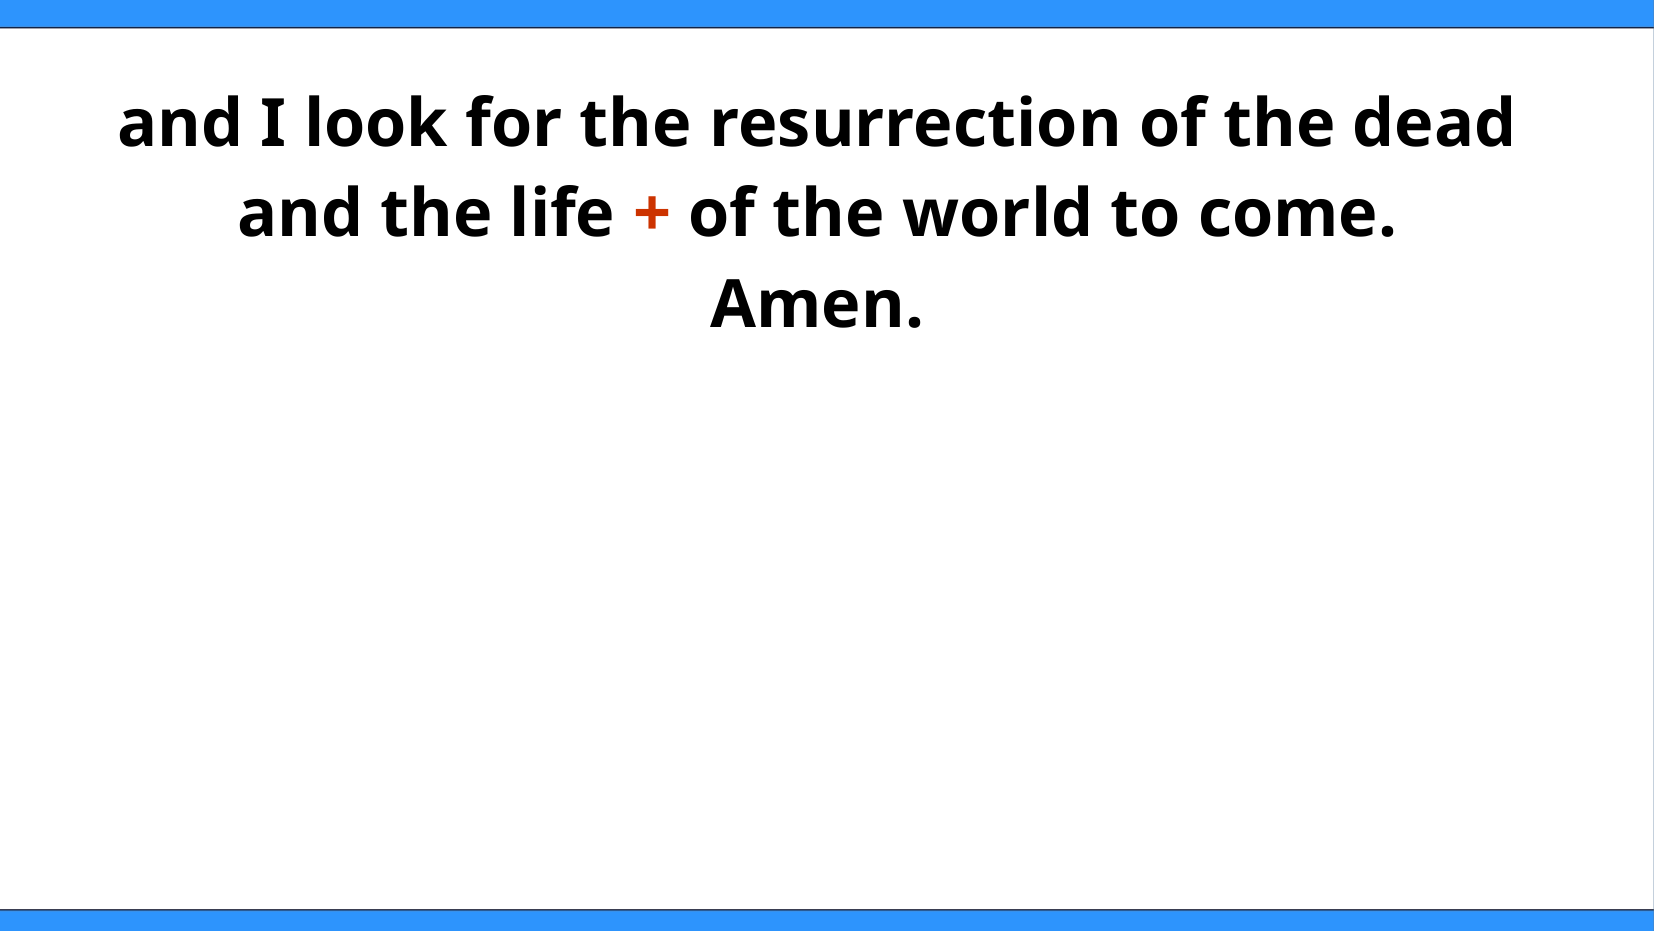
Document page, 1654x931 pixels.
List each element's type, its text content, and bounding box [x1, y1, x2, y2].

text_box and I look for the resurrection of the dead and the life + of the world to come. Amen. [75, 67, 1561, 461]
picture [0, 0, 1654, 931]
